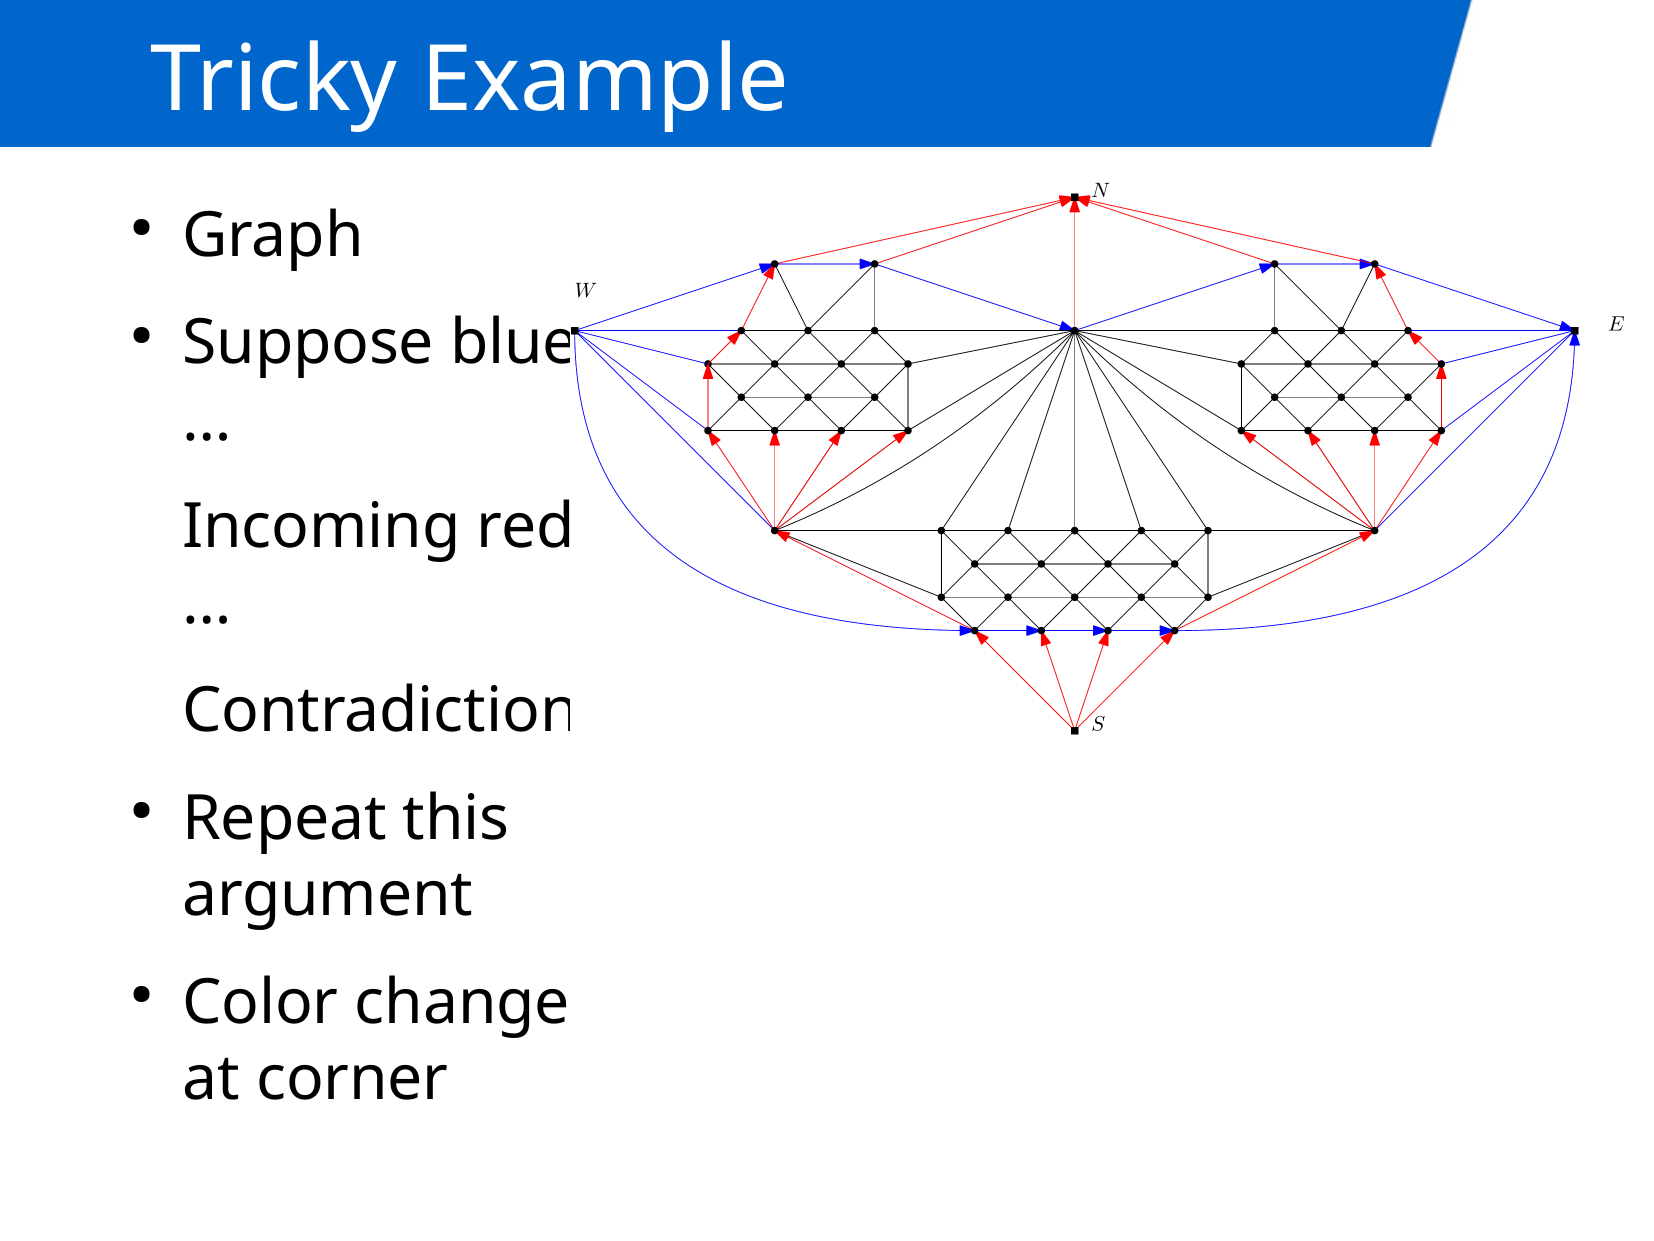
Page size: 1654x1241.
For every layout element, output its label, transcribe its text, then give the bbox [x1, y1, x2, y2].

list Graph Suppose blue … Incoming red … Contradiction Repeat this argument Color change at corner [113, 195, 601, 1118]
picture [570, 181, 1625, 736]
picture [0, 0, 1474, 147]
title Tricky Example [150, 15, 1456, 136]
